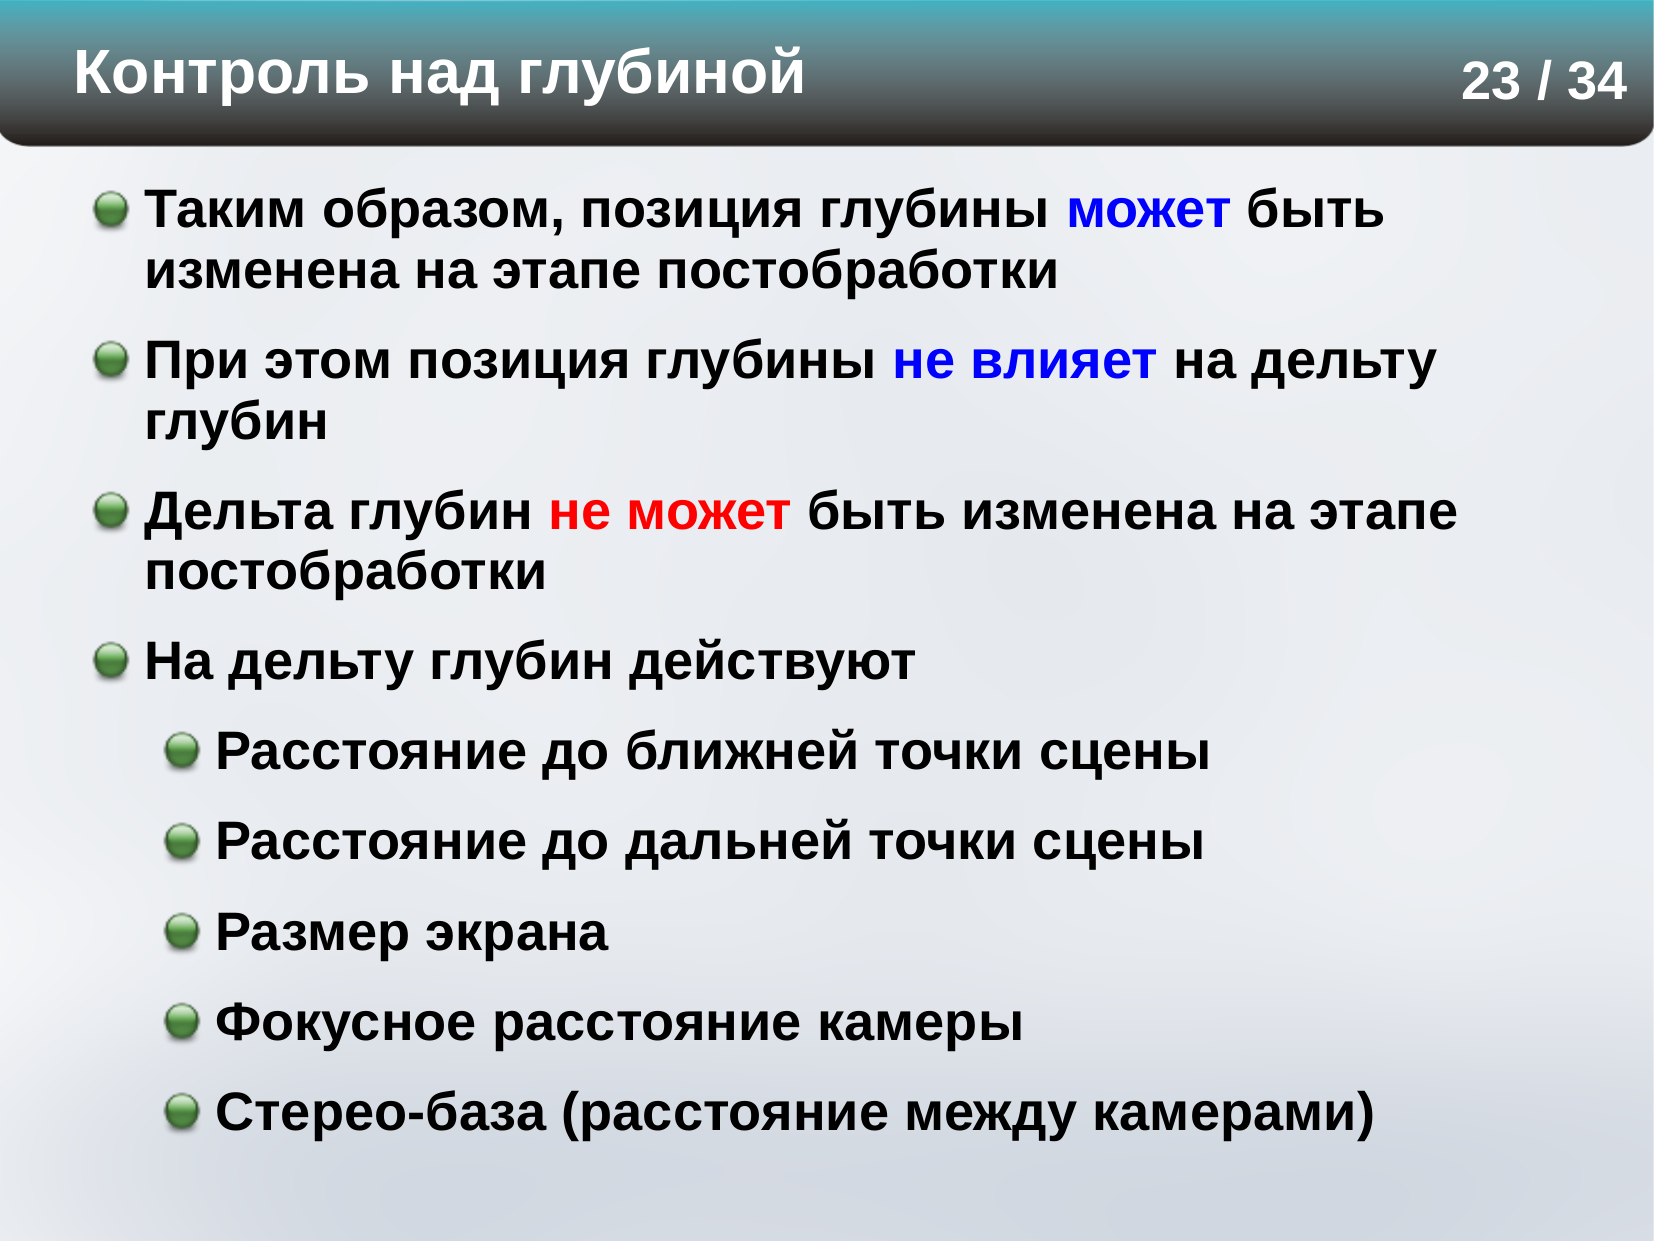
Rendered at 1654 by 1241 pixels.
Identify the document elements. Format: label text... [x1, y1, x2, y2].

text_box <номер> / 34 [1446, 42, 1654, 179]
text_box Таким образом, позиция глубины может быть изменена на этапе постобработки При этом позиция глубины не влияет на дельту глубин Дельта глубин не может быть изменена на этапе постобработки На дельту глубин действуют Расстояние до ближней точки сцены Расстояние до дальней точки сцены Размер экрана Фокусное расстояние камеры Стерео-база (расстояние между камерами) [70, 171, 1625, 1149]
picture [0, 0, 1654, 1241]
text_box Контроль над глубиной [59, 29, 1359, 115]
